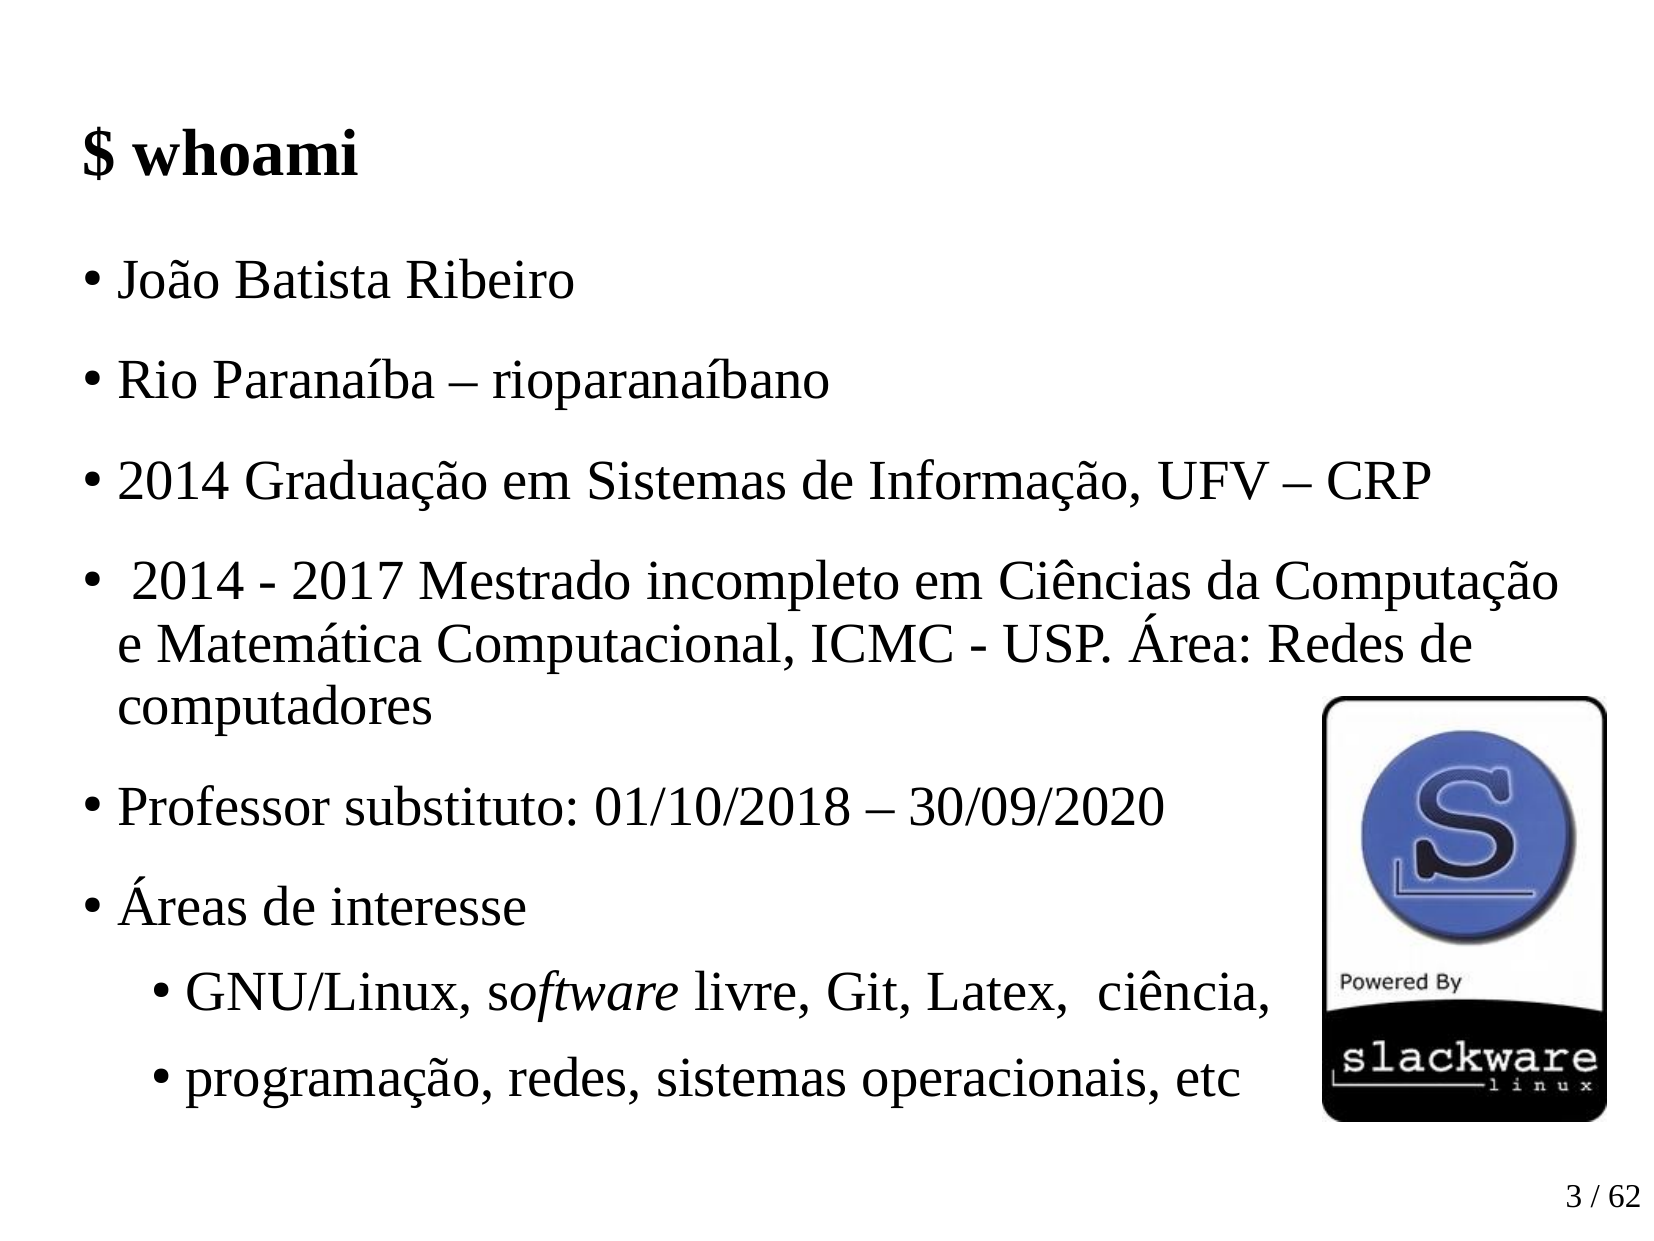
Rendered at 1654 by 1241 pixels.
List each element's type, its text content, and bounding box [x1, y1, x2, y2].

title $ whoami [82, 49, 1571, 248]
picture [1322, 696, 1607, 1123]
list João Batista Ribeiro Rio Paranaíba – rioparanaíbano 2014 Graduação em Sistemas de Informação, UFV – CRP 2014 - 2017 Mestrado incompleto em Ciências da Computação e Matemática Computacional, ICMC - USP. Área: Redes de computadores Professor substituto: 01/10/2018 – 30/09/2020 Áreas de interesse GNU/Linux, software livre, Git, Latex, ciência, programação, redes, sistemas operacionais, etc [82, 248, 1571, 1111]
